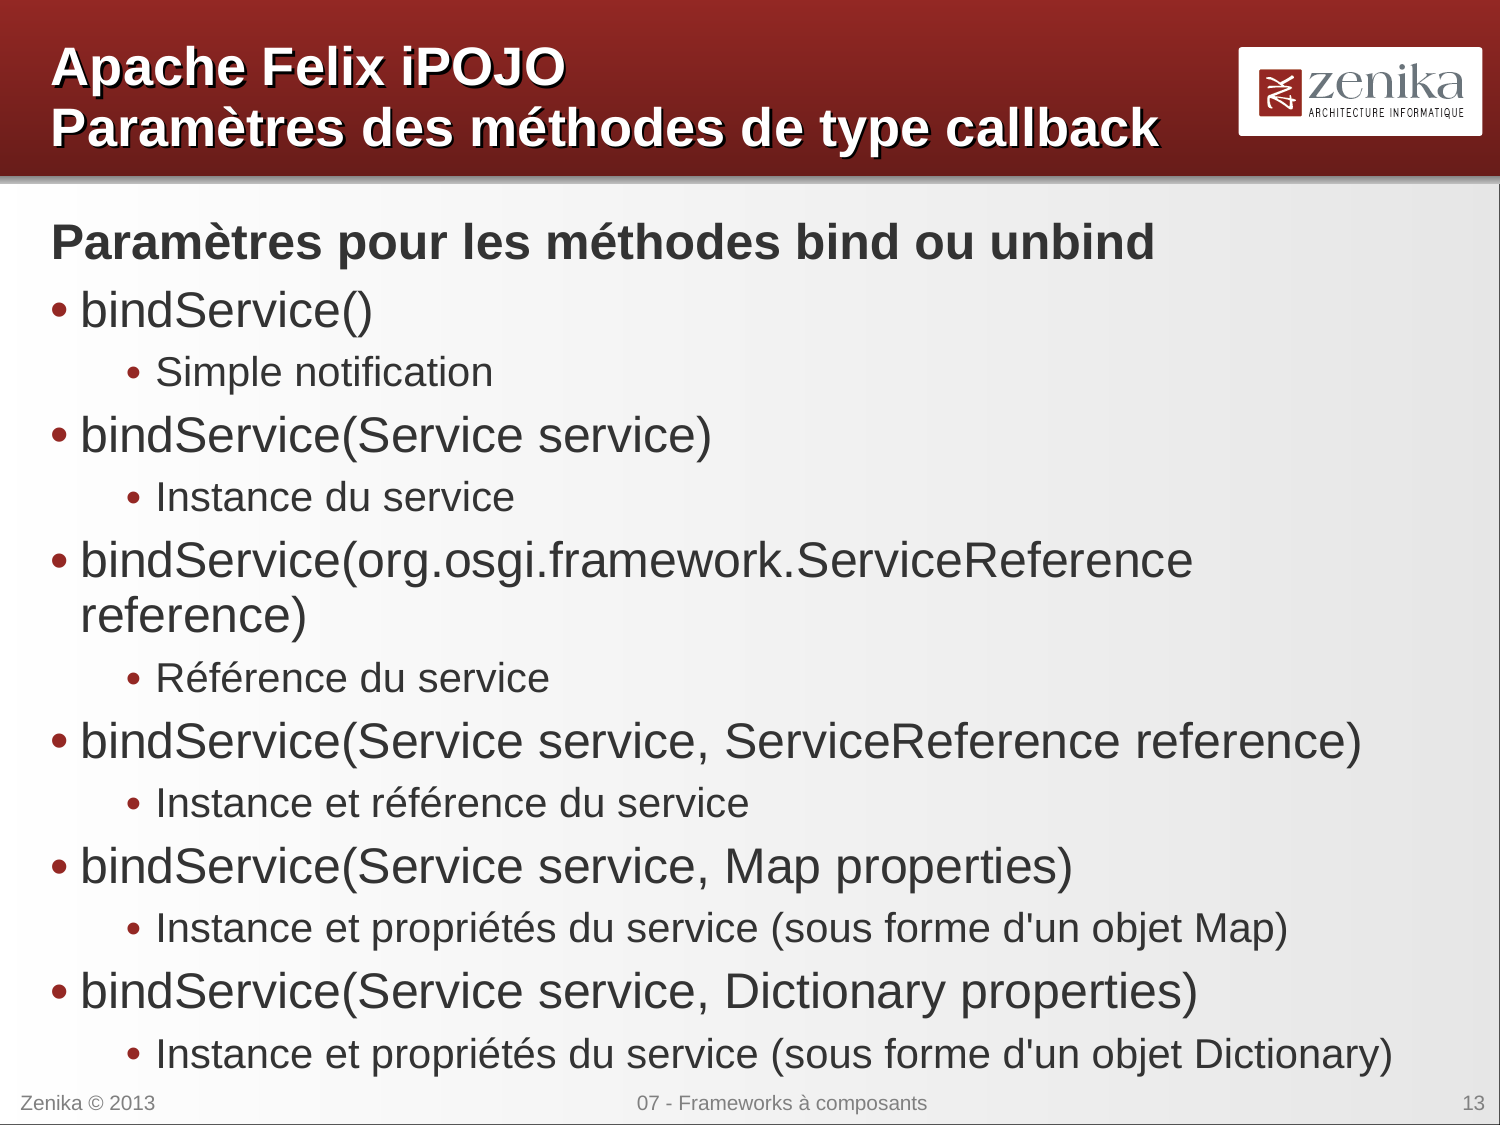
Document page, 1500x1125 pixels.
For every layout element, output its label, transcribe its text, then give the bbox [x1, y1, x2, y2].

title Apache Felix iPOJO Paramètres des méthodes de type callback [50, 15, 1206, 180]
list Paramètres pour les méthodes bind ou unbind bindService() Simple notification bindService(Service service) Instance du service bindService(org.osgi.framework.ServiceReference reference) Référence du service bindService(Service service, ServiceReference reference) Instance et référence du service bindService(Service service, Map properties) Instance et propriétés du service (sous forme d'un objet Map) bindService(Service service, Dictionary properties) Instance et propriétés du service (sous forme d'un objet Dictionary) [50, 214, 1435, 1080]
picture [1257, 58, 1464, 125]
